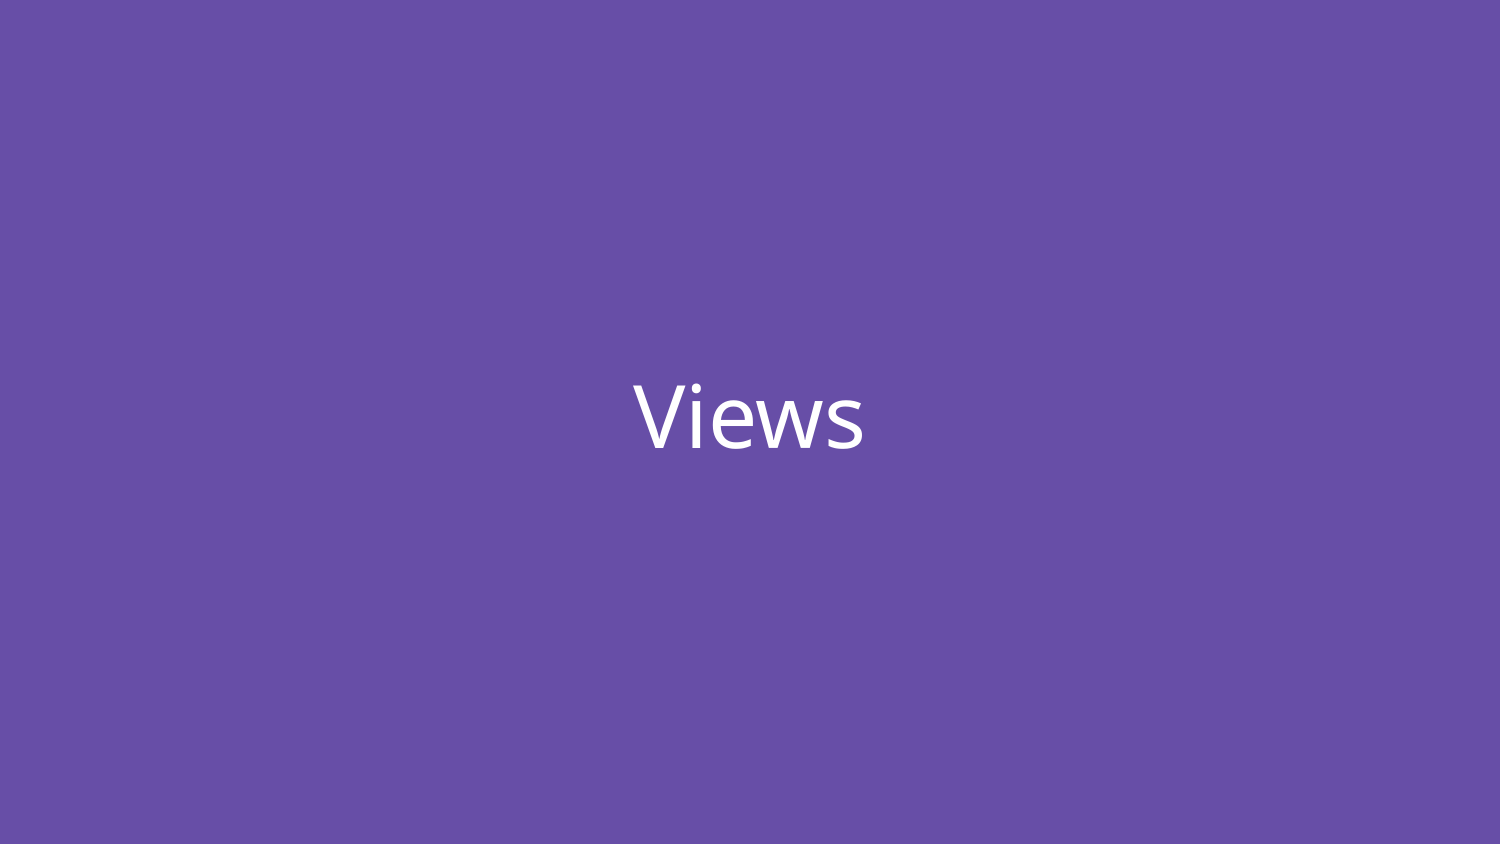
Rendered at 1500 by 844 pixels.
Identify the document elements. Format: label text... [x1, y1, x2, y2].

title Views [75, 58, 1425, 771]
